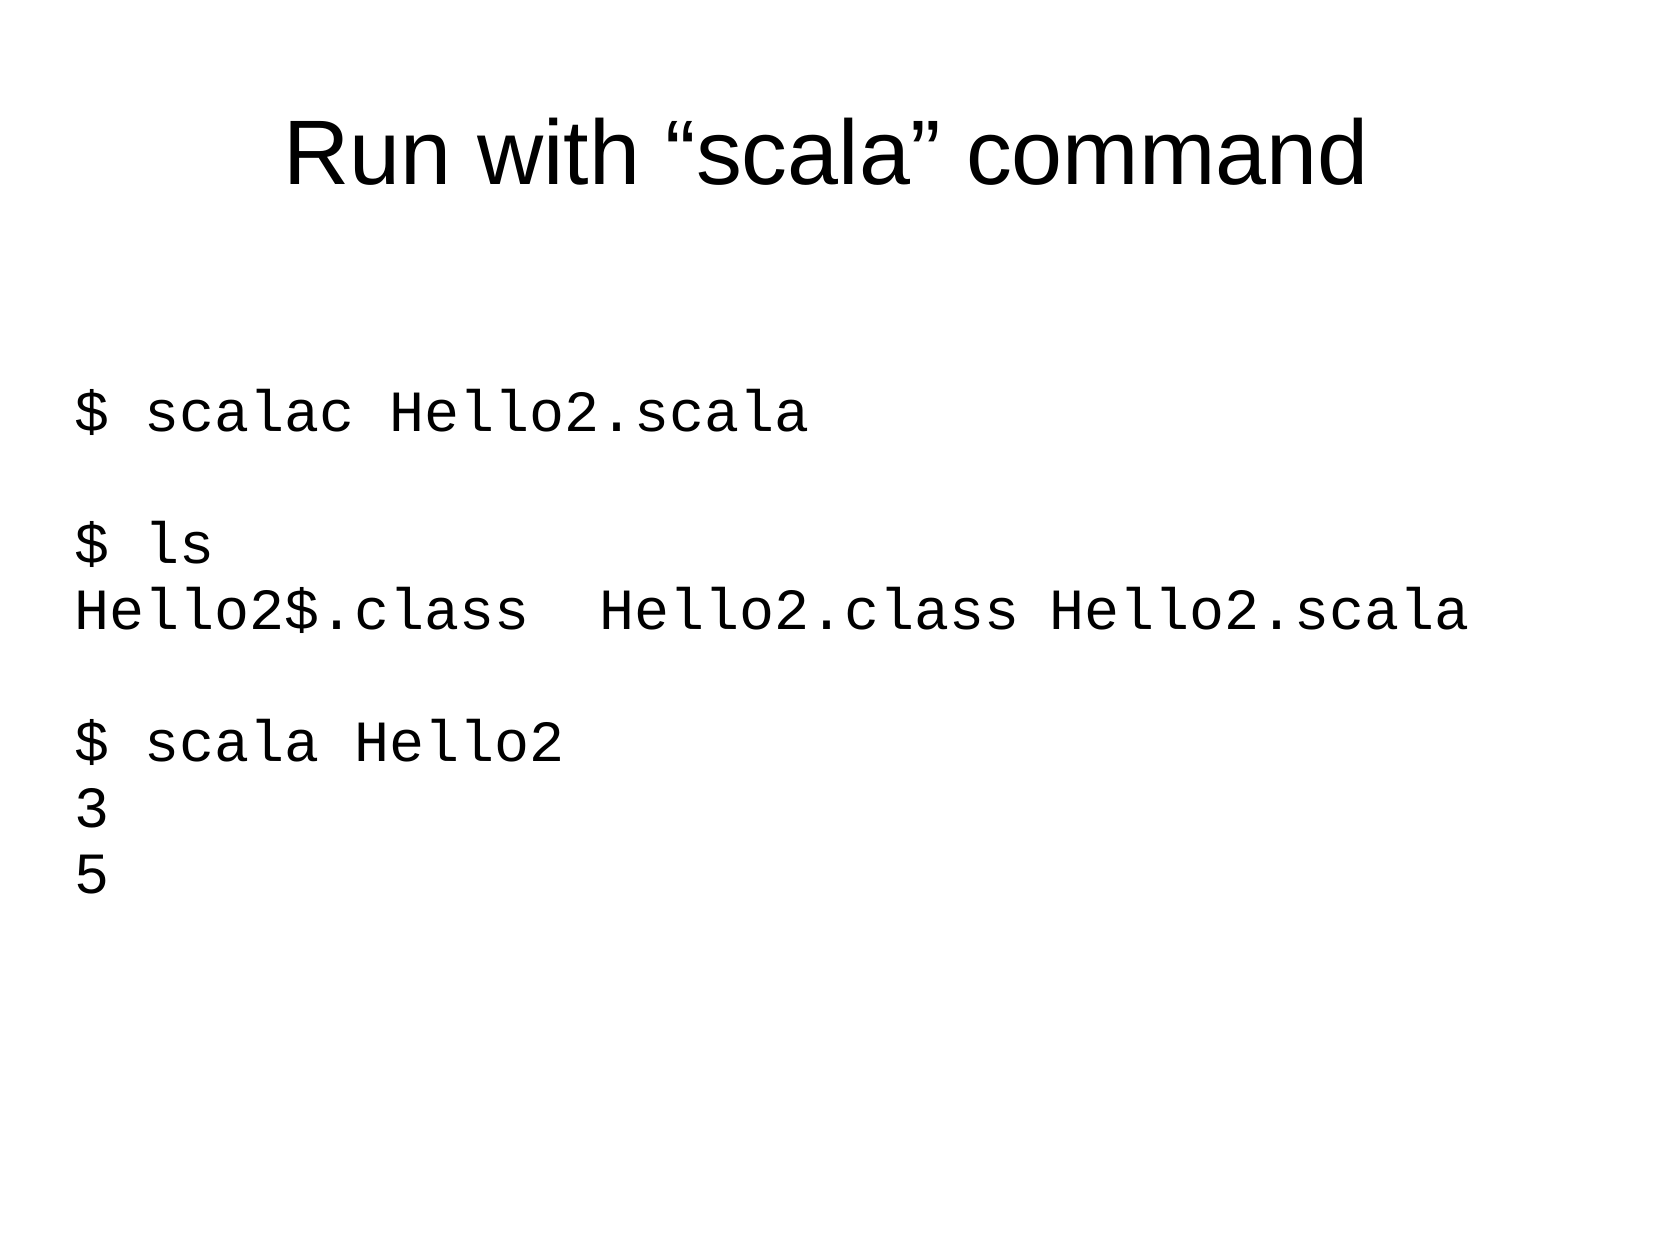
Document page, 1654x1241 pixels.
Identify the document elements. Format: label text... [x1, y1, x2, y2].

title Run with “scala” command [82, 49, 1571, 257]
text_box $ scalac Hello2.scala $ ls Hello2$.class Hello2.class Hello2.scala $ scala Hello2 3 5 [60, 375, 1591, 919]
